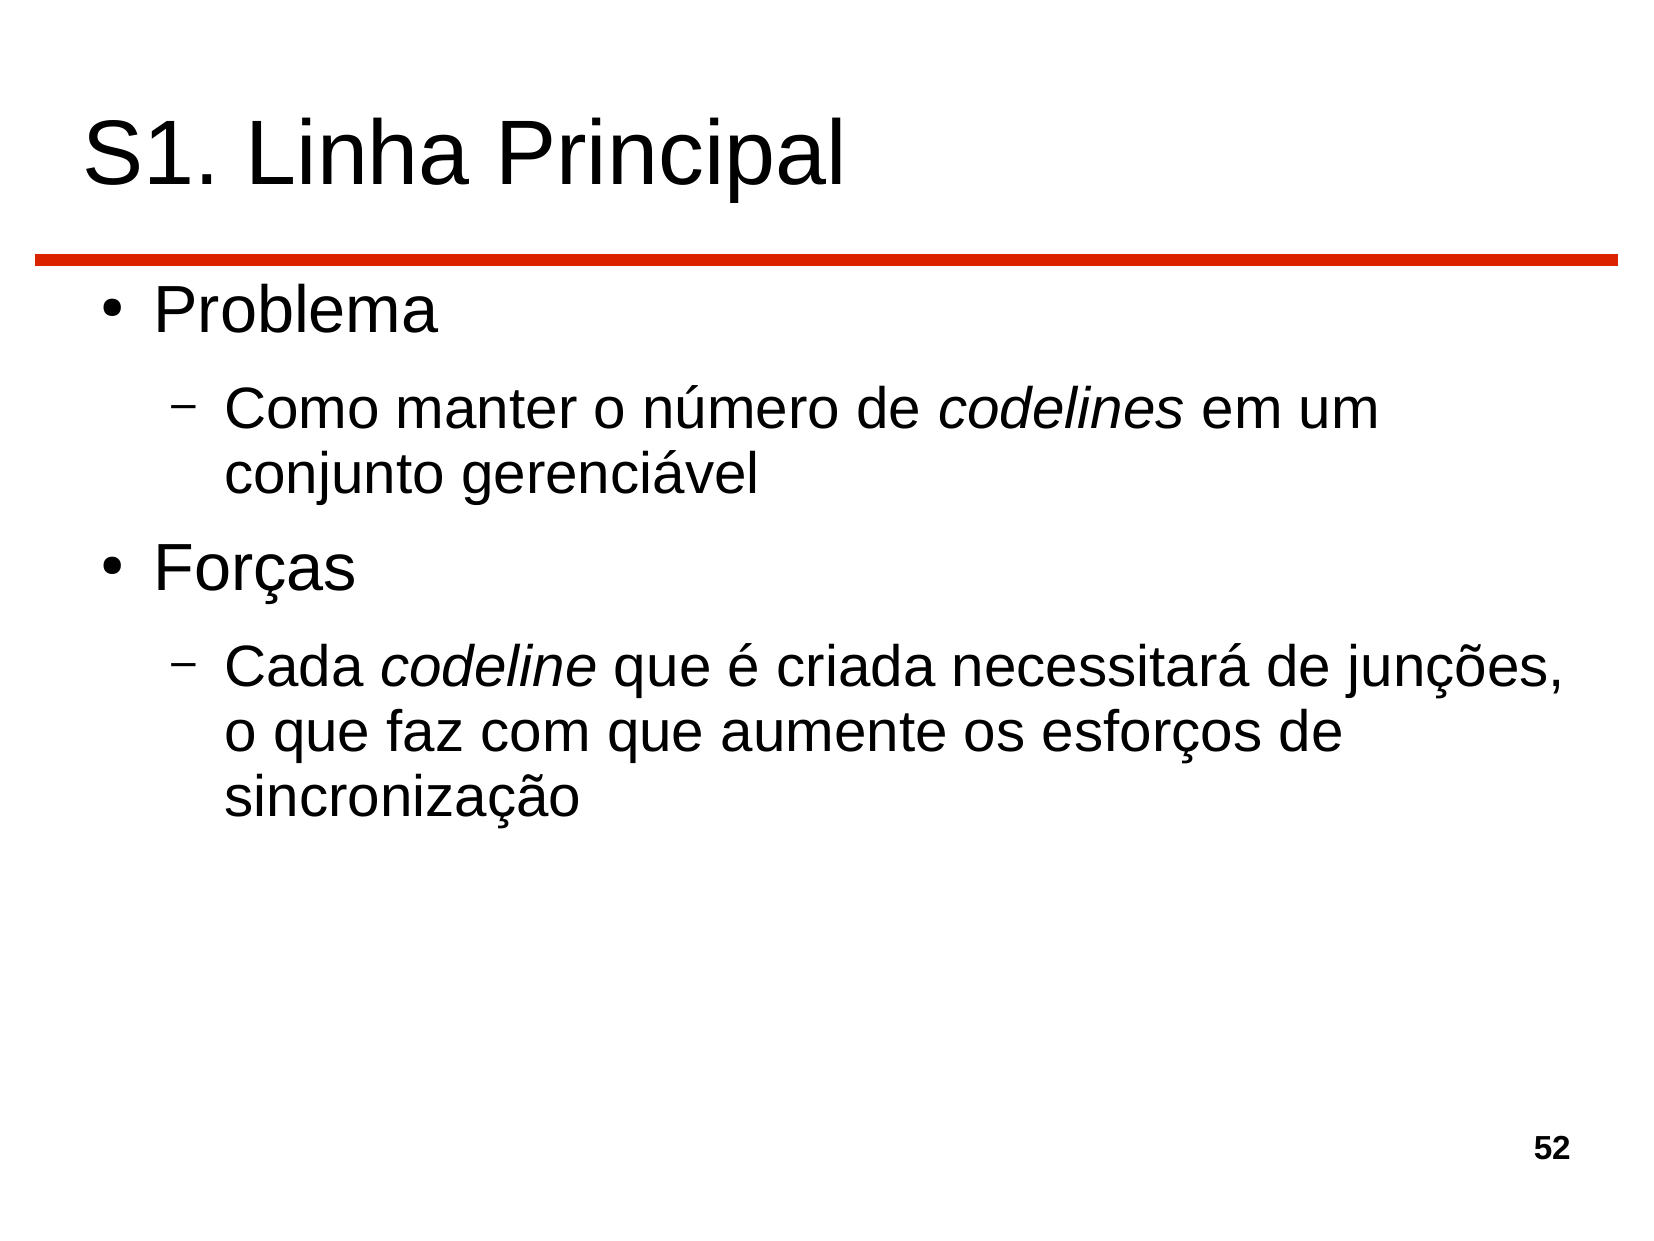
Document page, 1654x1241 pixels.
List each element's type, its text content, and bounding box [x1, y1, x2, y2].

title S1. Linha Principal [82, 49, 1571, 257]
list Problema Como manter o número de codelines em um conjunto gerenciável Forças Cada codeline que é criada necessitará de junções, o que faz com que aumente os esforços de sincronização [82, 271, 1571, 1111]
